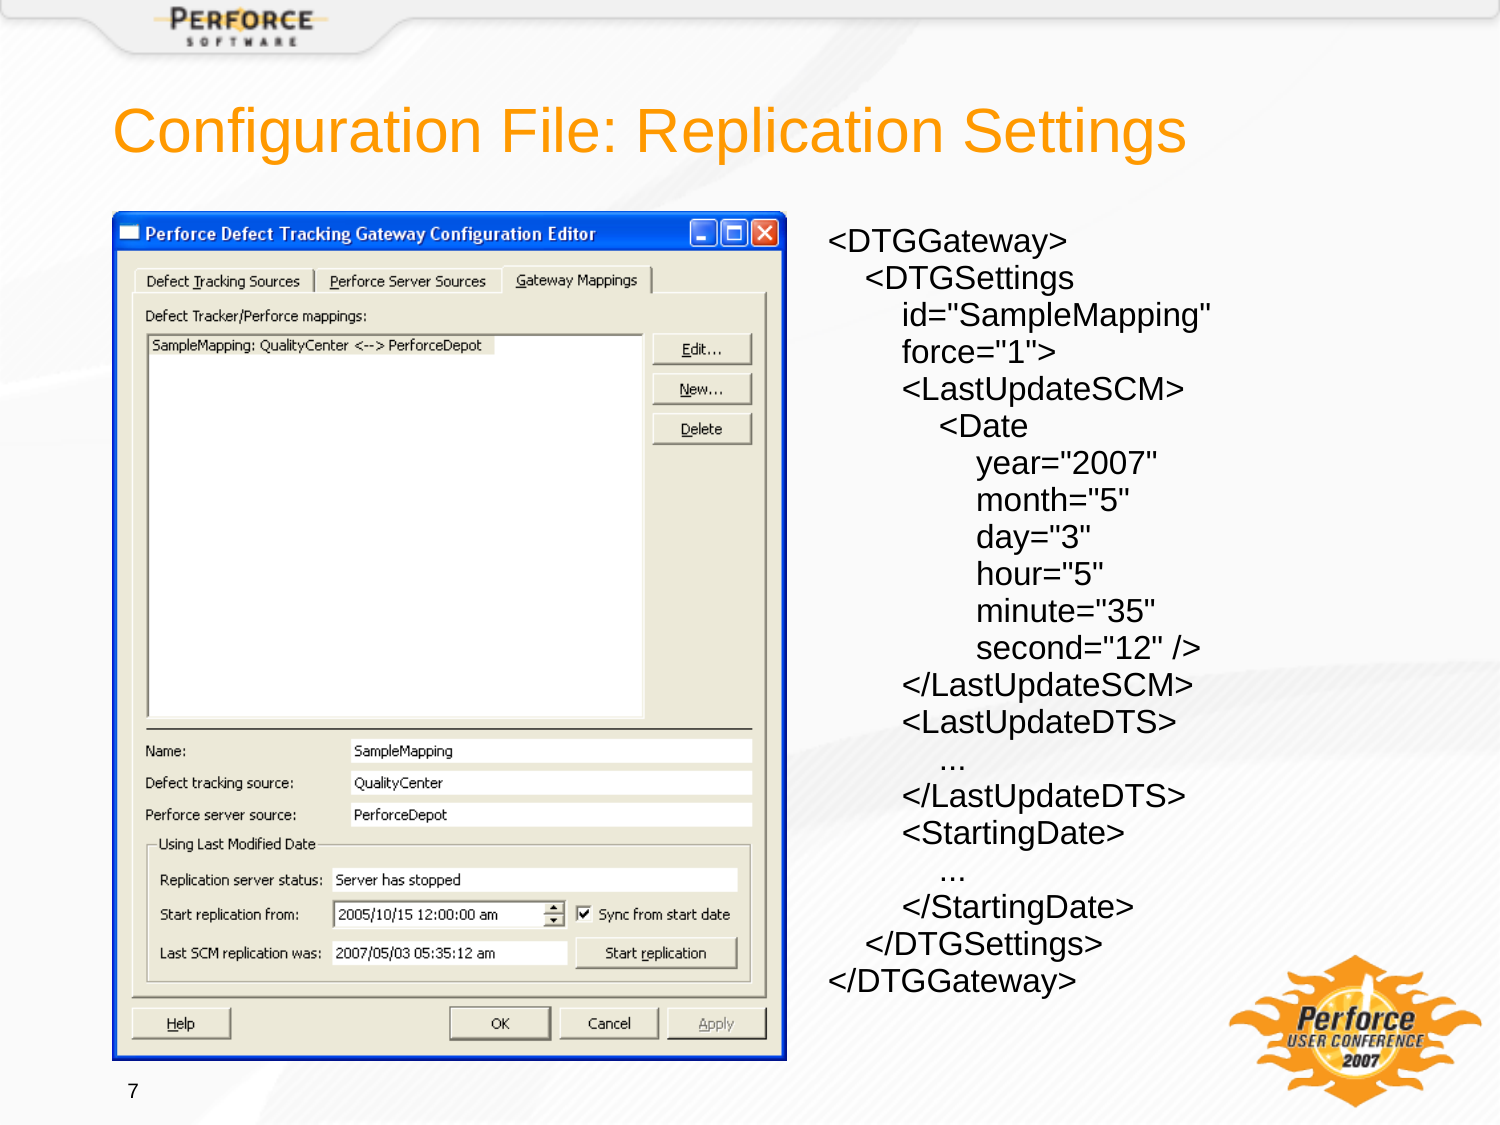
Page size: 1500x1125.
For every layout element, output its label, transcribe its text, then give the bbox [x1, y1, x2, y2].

title Configuration File: Replication Settings [112, 62, 1388, 201]
text_box <DTGGateway> <DTGSettings id="SampleMapping" force="1"> <LastUpdateSCM> <Date year="2007" month="5" day="3" hour="5" minute="35" second="12" /> </LastUpdateSCM> <LastUpdateDTS> ... </LastUpdateDTS> <StartingDate> ... </StartingDate> </DTGSettings> </DTGGateway> [813, 214, 1489, 1050]
picture [0, 0, 1500, 1125]
